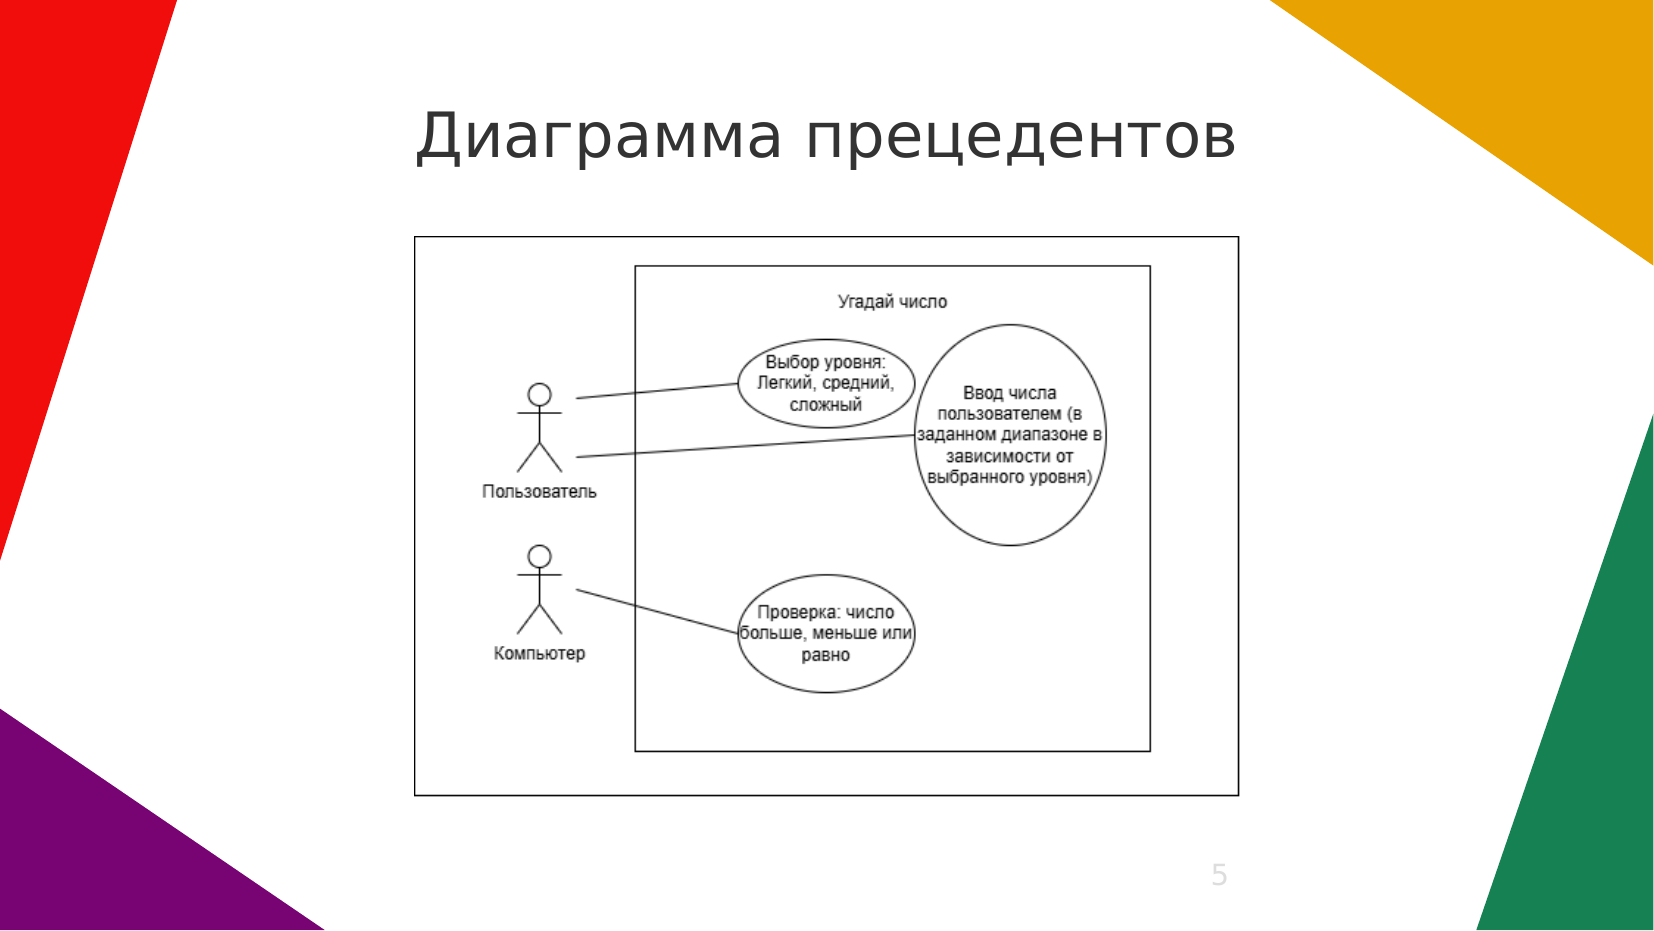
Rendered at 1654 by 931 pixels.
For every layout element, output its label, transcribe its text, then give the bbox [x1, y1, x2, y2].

picture [414, 236, 1241, 798]
title Диаграмма прецедентов [118, 59, 1536, 207]
text_box [1210, 856, 1595, 916]
